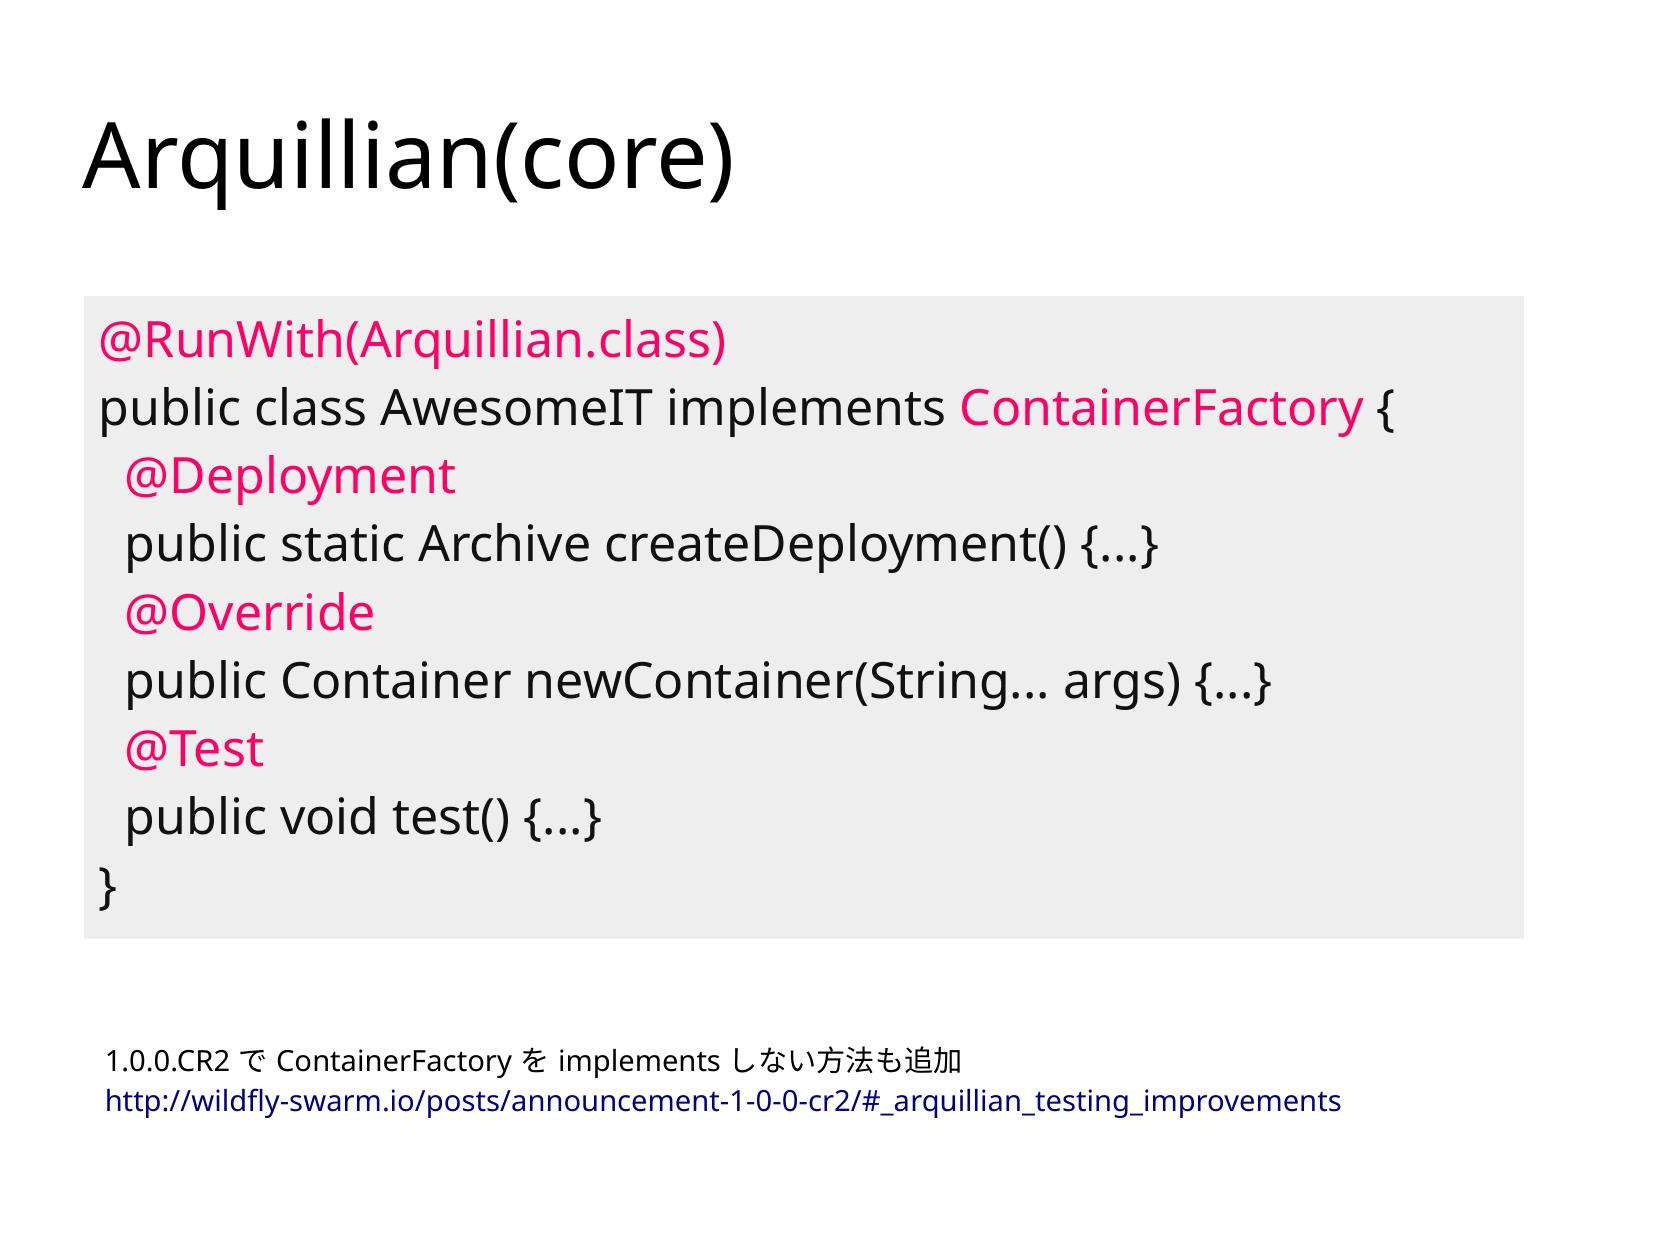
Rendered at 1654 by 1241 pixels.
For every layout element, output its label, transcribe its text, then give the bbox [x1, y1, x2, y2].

text_box 1.0.0.CR2でContainerFactoryをimplementsしない方法も追加 http://wildfly-swarm.io/posts/announcement-1-0-0-cr2/#_arquillian_testing_improvements [90, 1030, 1591, 1128]
title Arquillian(core) [82, 49, 1571, 257]
text_box @RunWith(Arquillian.class) public class AwesomeIT implements ContainerFactory { @Deployment public static Archive createDeployment() {...} @Override public Container newContainer(String... args) {...} @Test public void test() {...} } [84, 296, 1525, 939]
